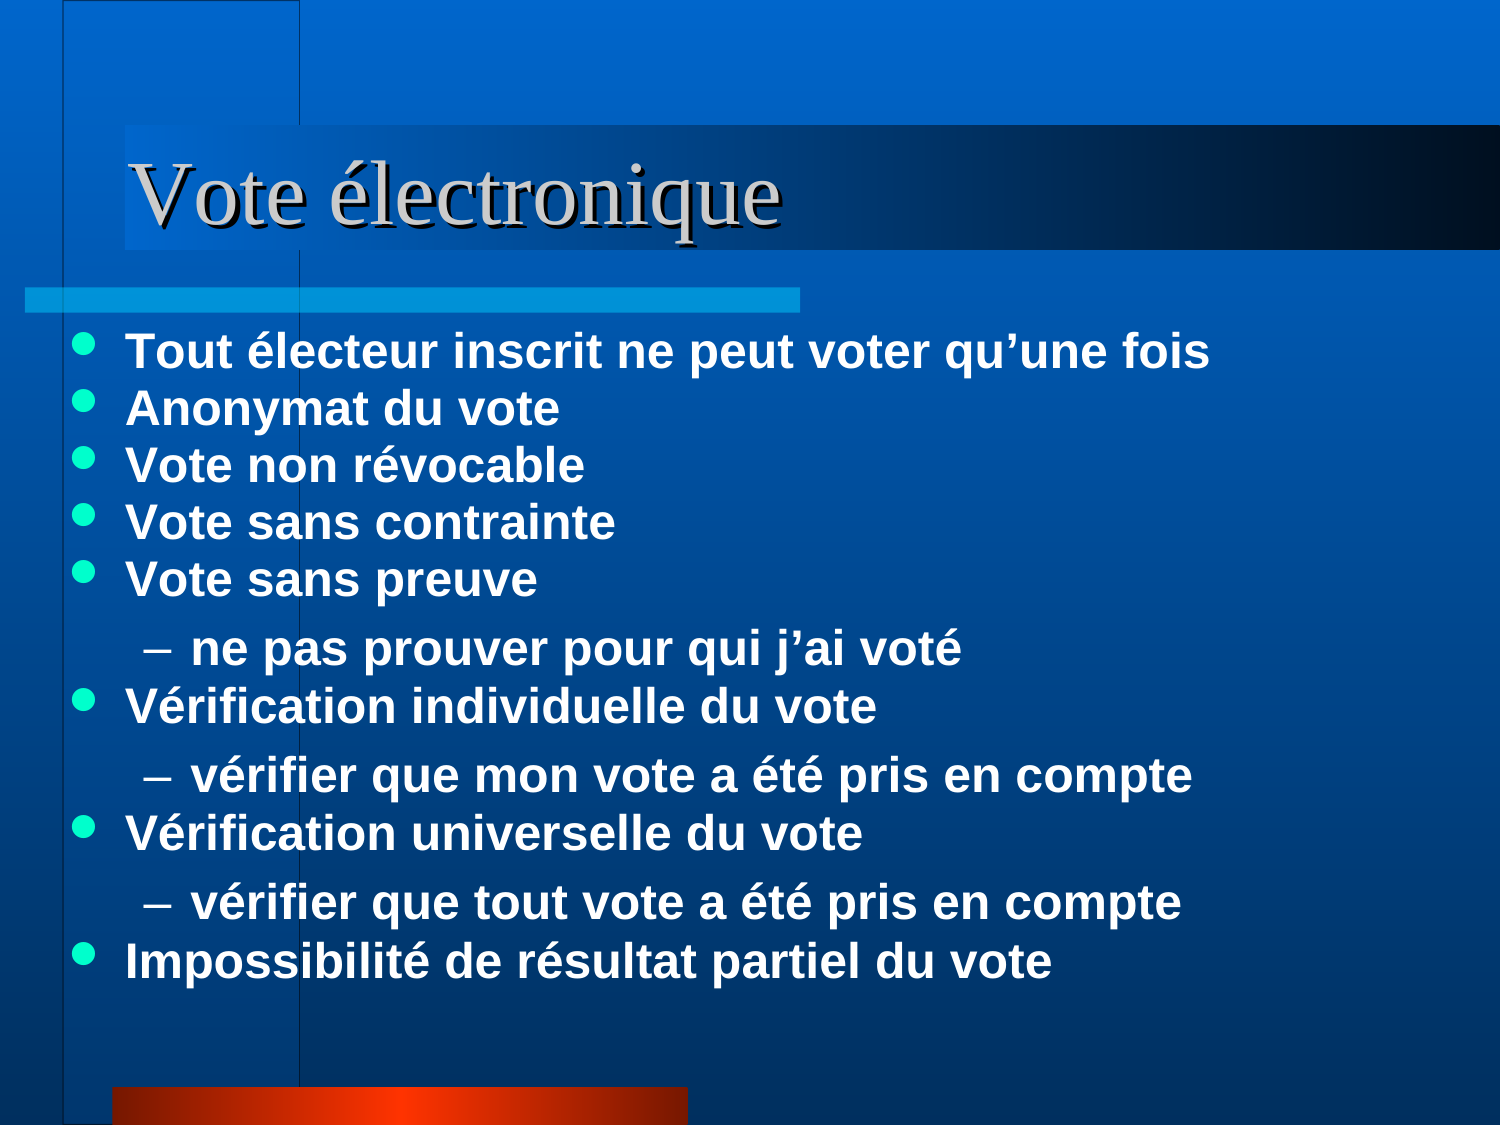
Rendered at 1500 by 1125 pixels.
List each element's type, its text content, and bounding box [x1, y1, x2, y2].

list Tout électeur inscrit ne peut voter qu’une fois Anonymat du vote Vote non révocable Vote sans contrainte Vote sans preuve ne pas prouver pour qui j’ai voté Vérification individuelle du vote vérifier que mon vote a été pris en compte Vérification universelle du vote vérifier que tout vote a été pris en compte Impossibilité de résultat partiel du vote [53, 324, 1418, 1029]
title Vote électronique [112, 99, 1388, 288]
